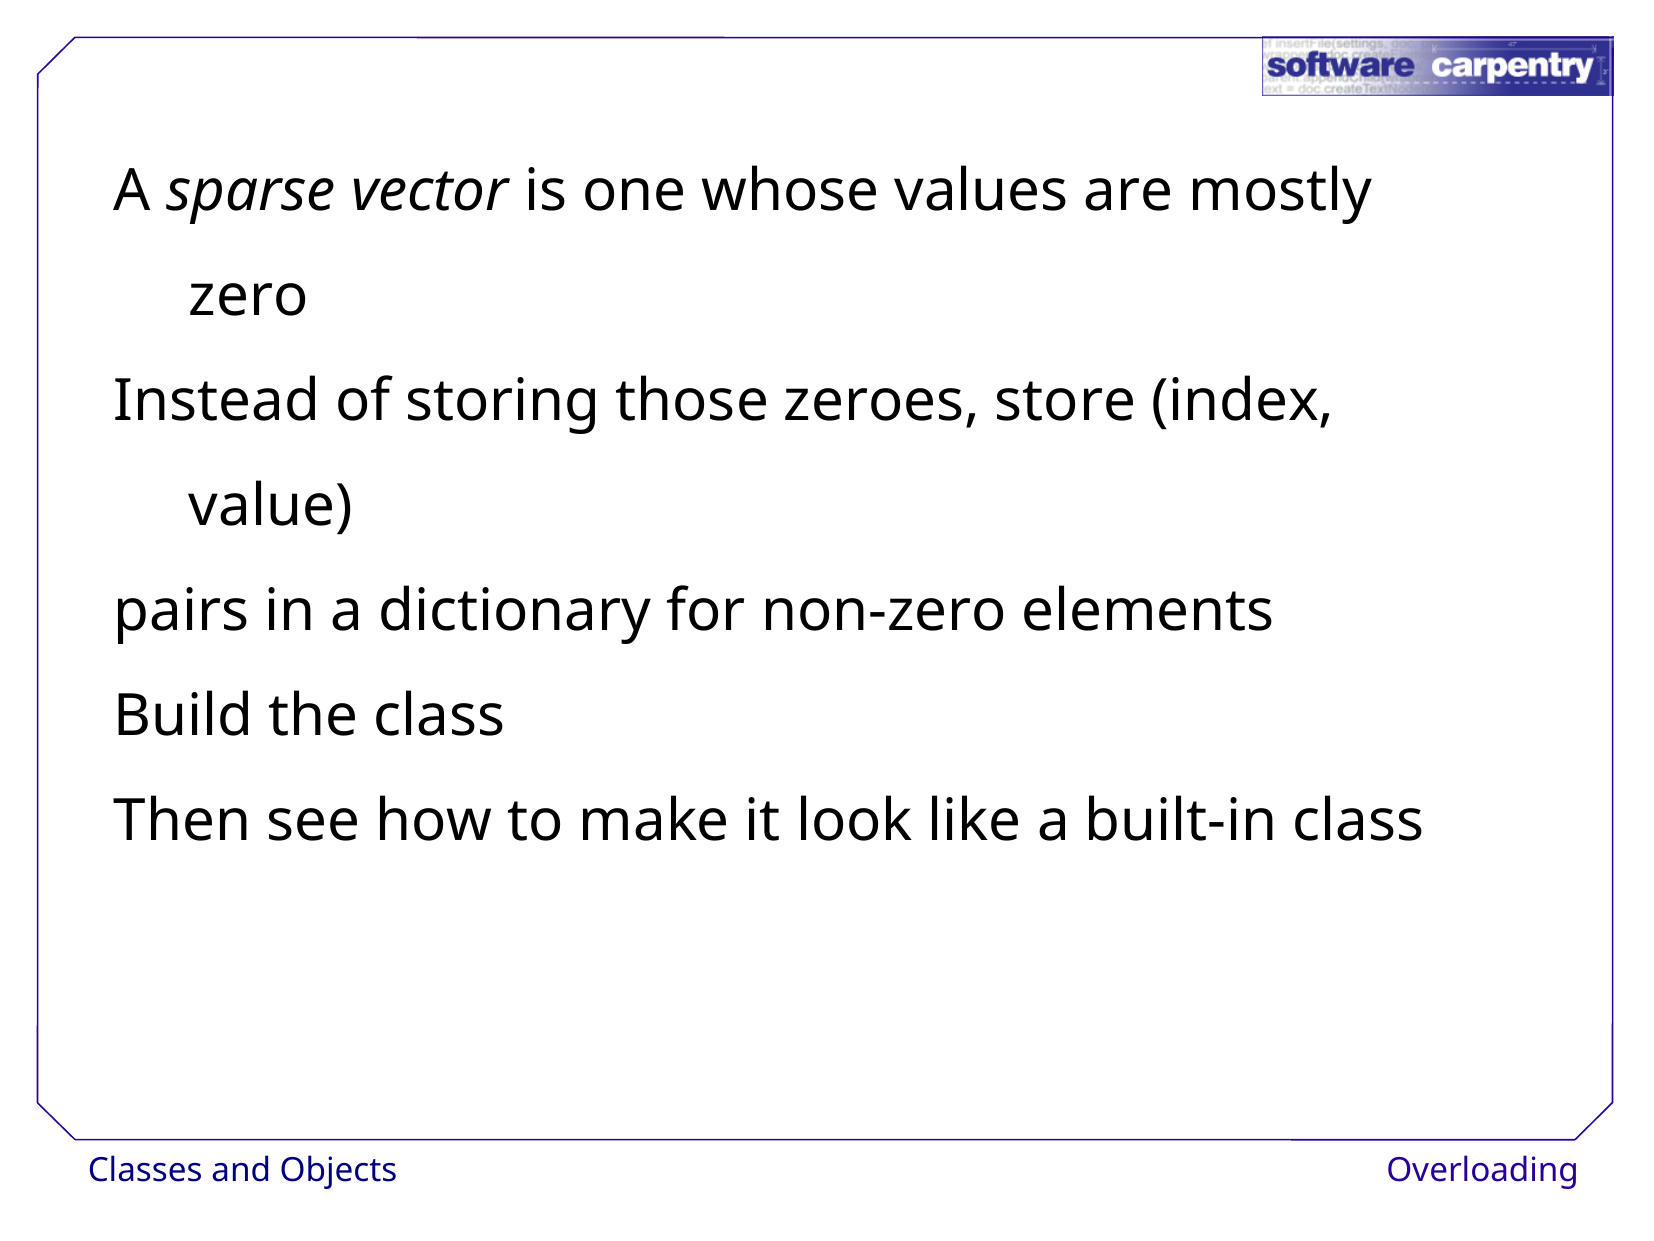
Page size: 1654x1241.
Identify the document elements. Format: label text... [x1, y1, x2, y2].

text_box A sparse vector is one whose values are mostly zero Instead of storing those zeroes, store (index, value) pairs in a dictionary for non-zero elements Build the class Then see how to make it look like a built-in class [99, 109, 1517, 860]
picture [1262, 36, 1614, 96]
